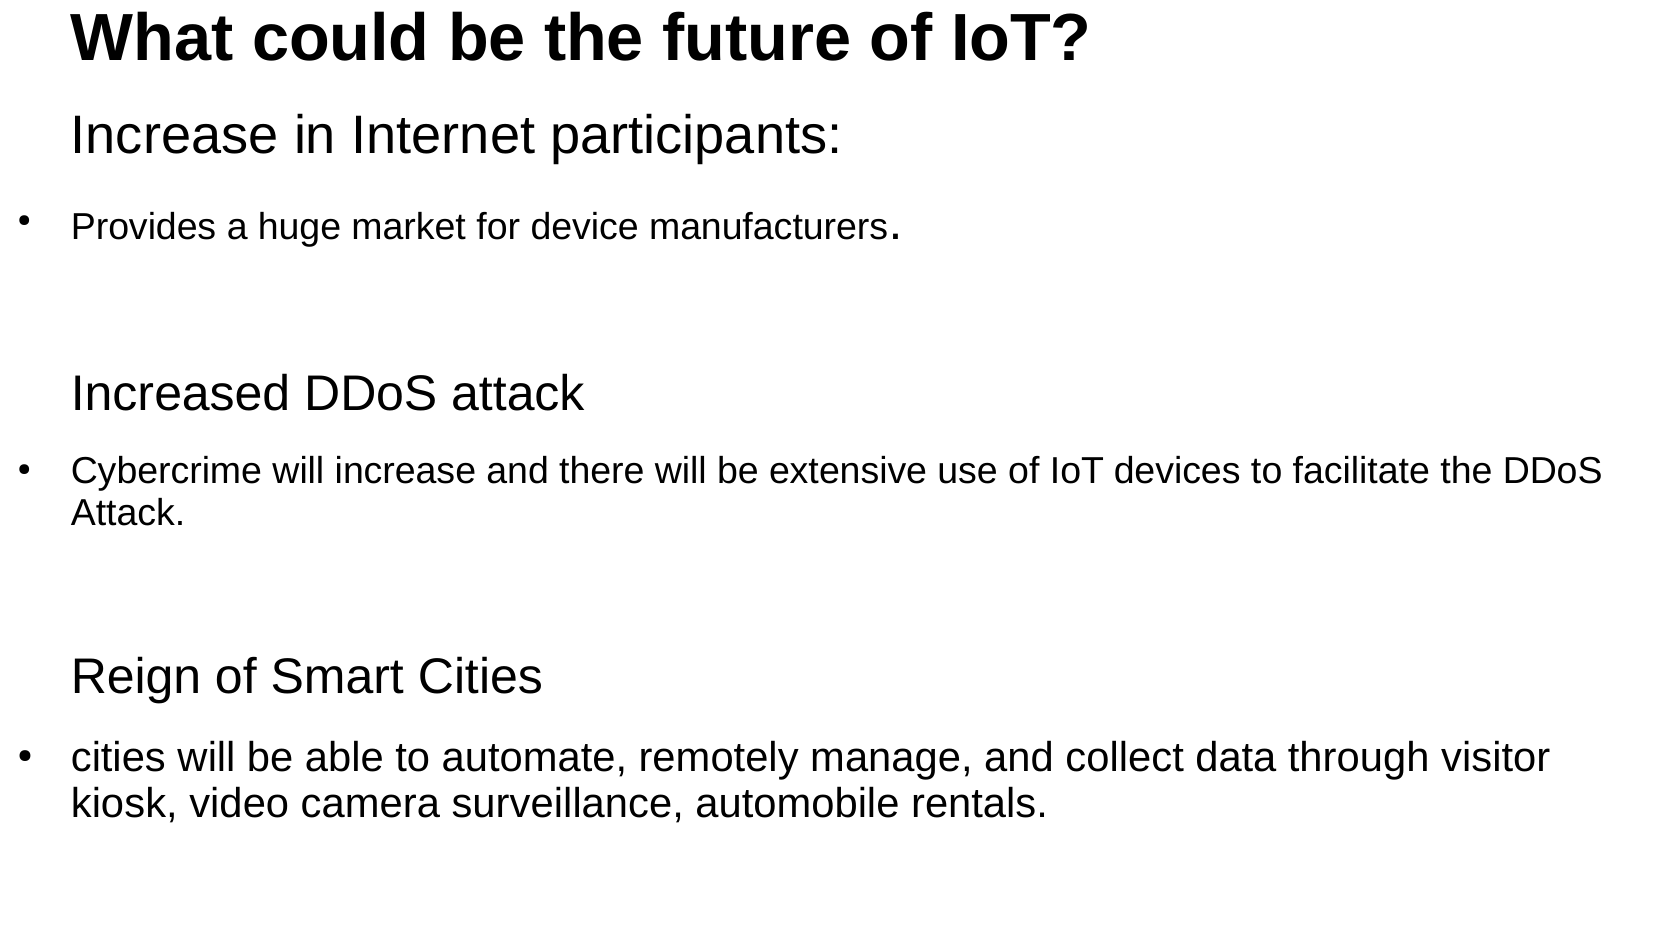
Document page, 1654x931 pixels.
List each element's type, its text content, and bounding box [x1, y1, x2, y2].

list What could be the future of IoT? Increase in Internet participants: Provides a huge market for device manufacturers. Increased DDoS attack Cybercrime will increase and there will be extensive use of IoT devices to facilitate the DDoS Attack. Reign of Smart Cities cities will be able to automate, remotely manage, and collect data through visitor kiosk, video camera surveillance, automobile rentals. [0, 0, 1654, 931]
